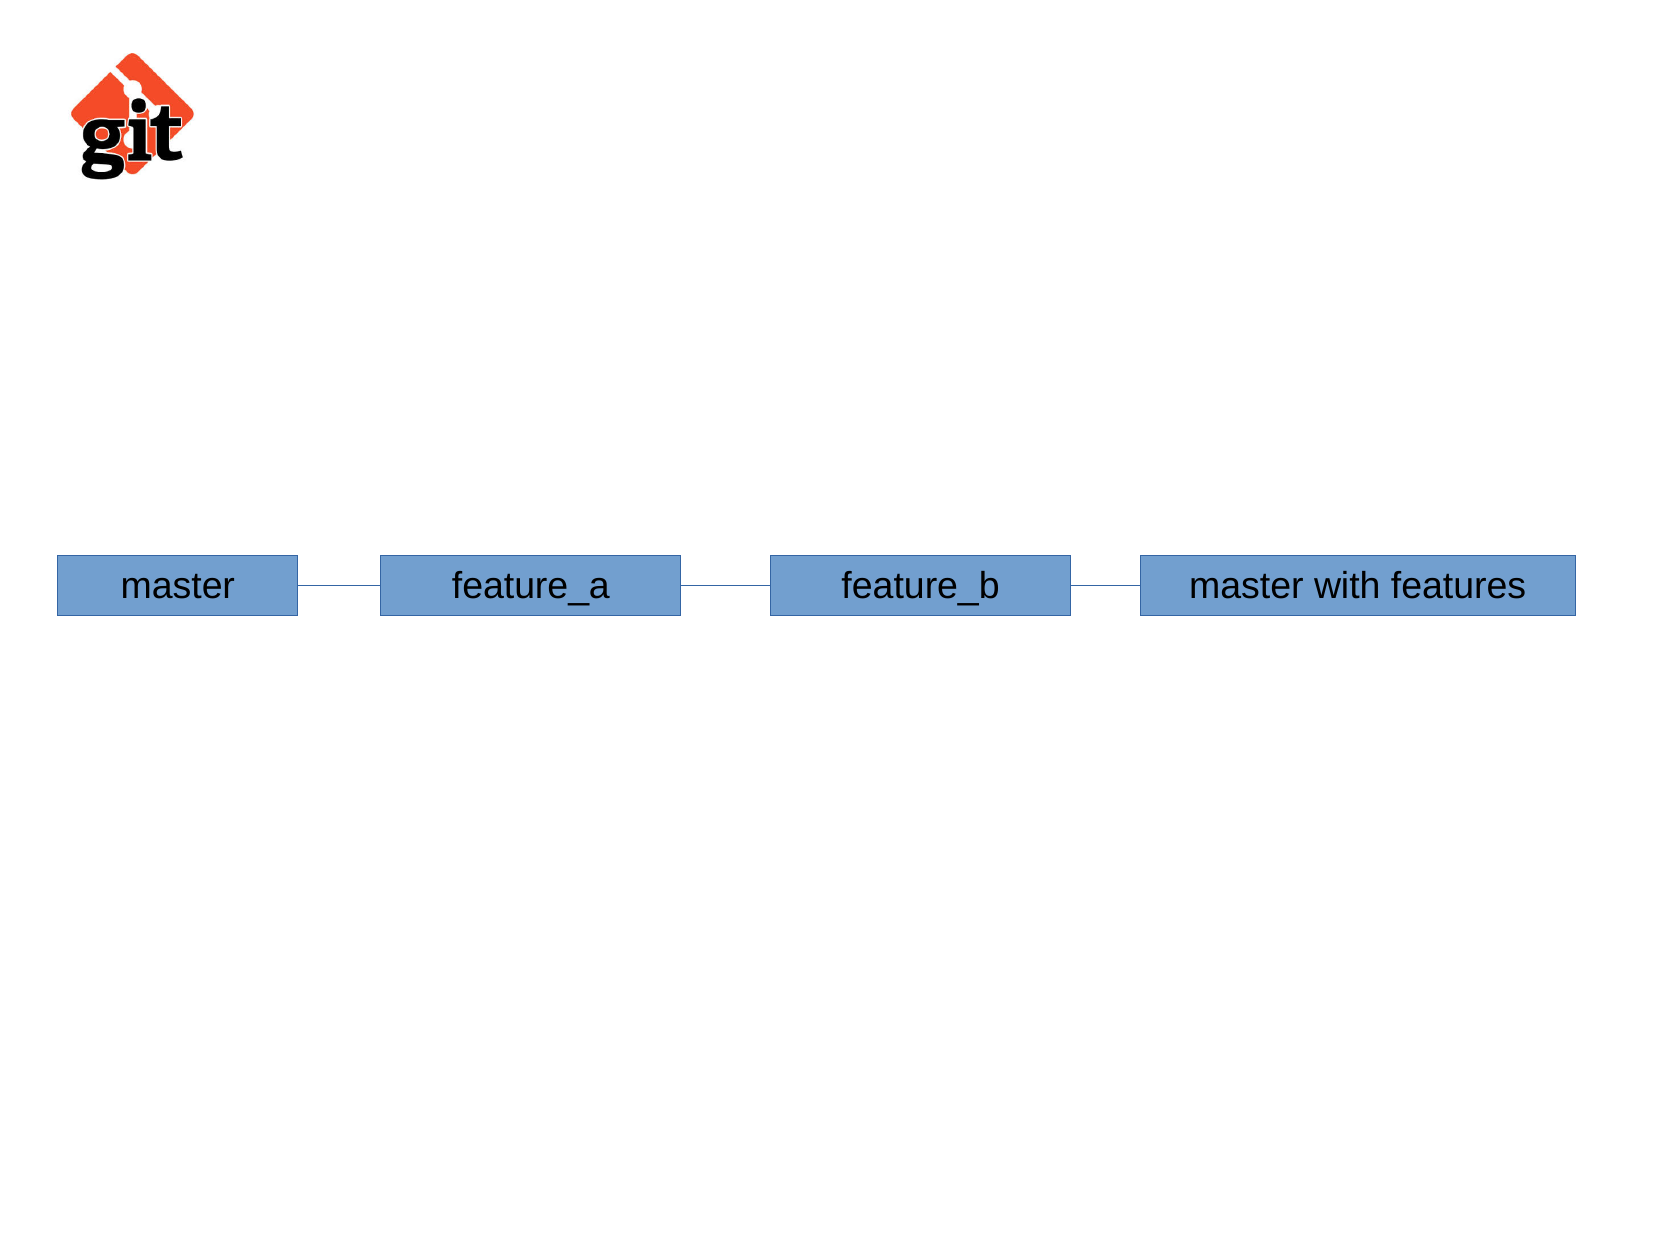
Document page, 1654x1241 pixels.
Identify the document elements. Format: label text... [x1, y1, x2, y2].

text_box feature_b [770, 555, 1071, 616]
text_box master with features [1140, 555, 1576, 616]
picture [68, 53, 196, 181]
text_box feature_a [380, 555, 681, 616]
text_box master [57, 555, 298, 616]
